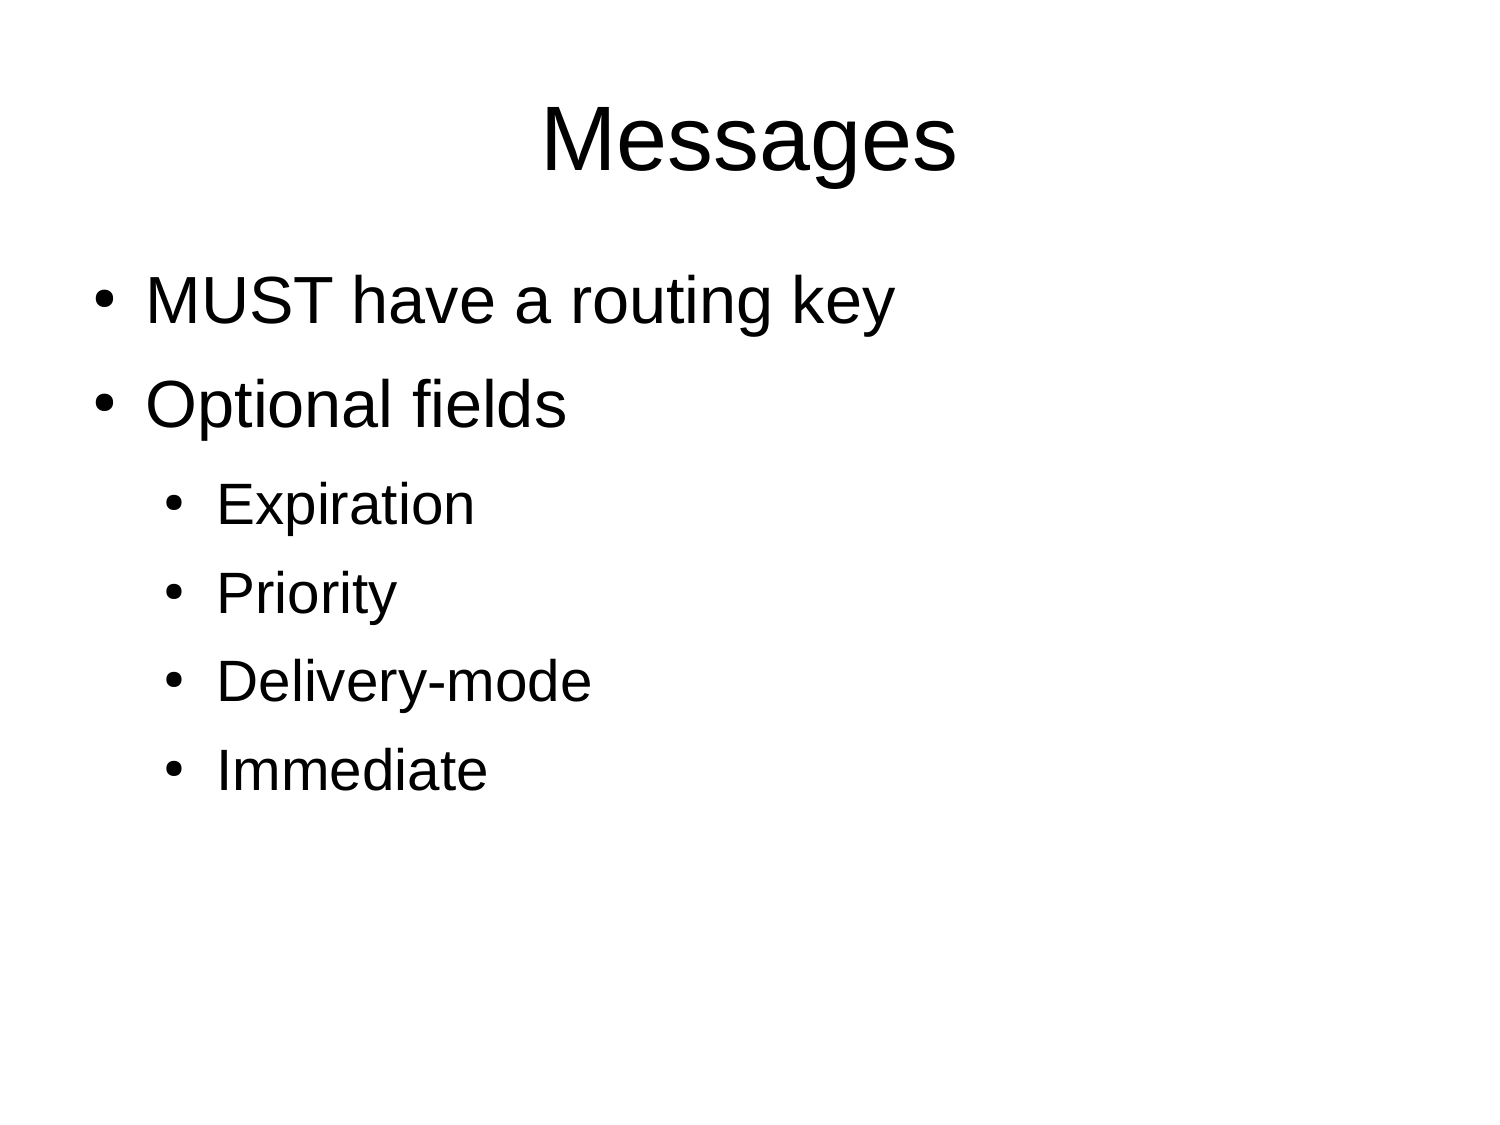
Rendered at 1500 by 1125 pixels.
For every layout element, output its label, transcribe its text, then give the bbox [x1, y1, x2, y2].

list MUST have a routing key Optional fields Expiration Priority Delivery-mode Immediate [75, 263, 1425, 1006]
title Messages [75, 52, 1425, 226]
